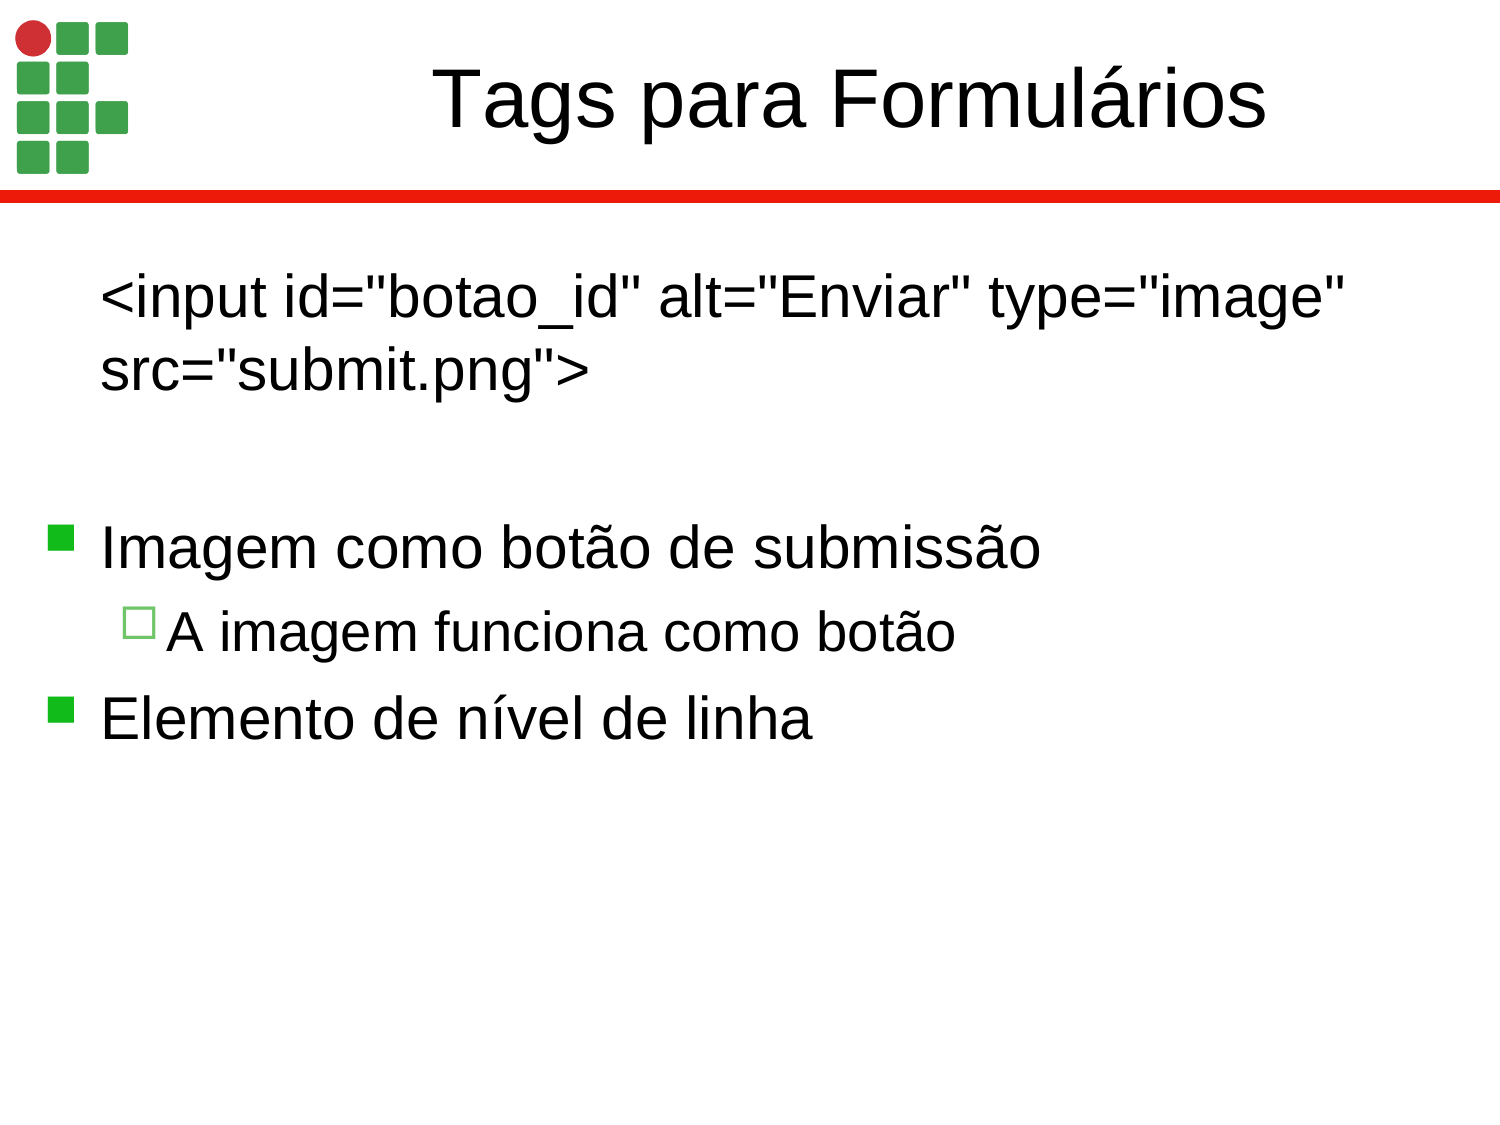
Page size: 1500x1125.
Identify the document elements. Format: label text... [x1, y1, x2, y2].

list <input id="botao_id" alt="Enviar" type="image" src="submit.png"> Imagem como botão de submissão A imagem funciona como botão Elemento de nível de linha [29, 207, 1471, 1087]
title Tags para Formulários [230, 0, 1471, 202]
picture [14, 16, 130, 178]
